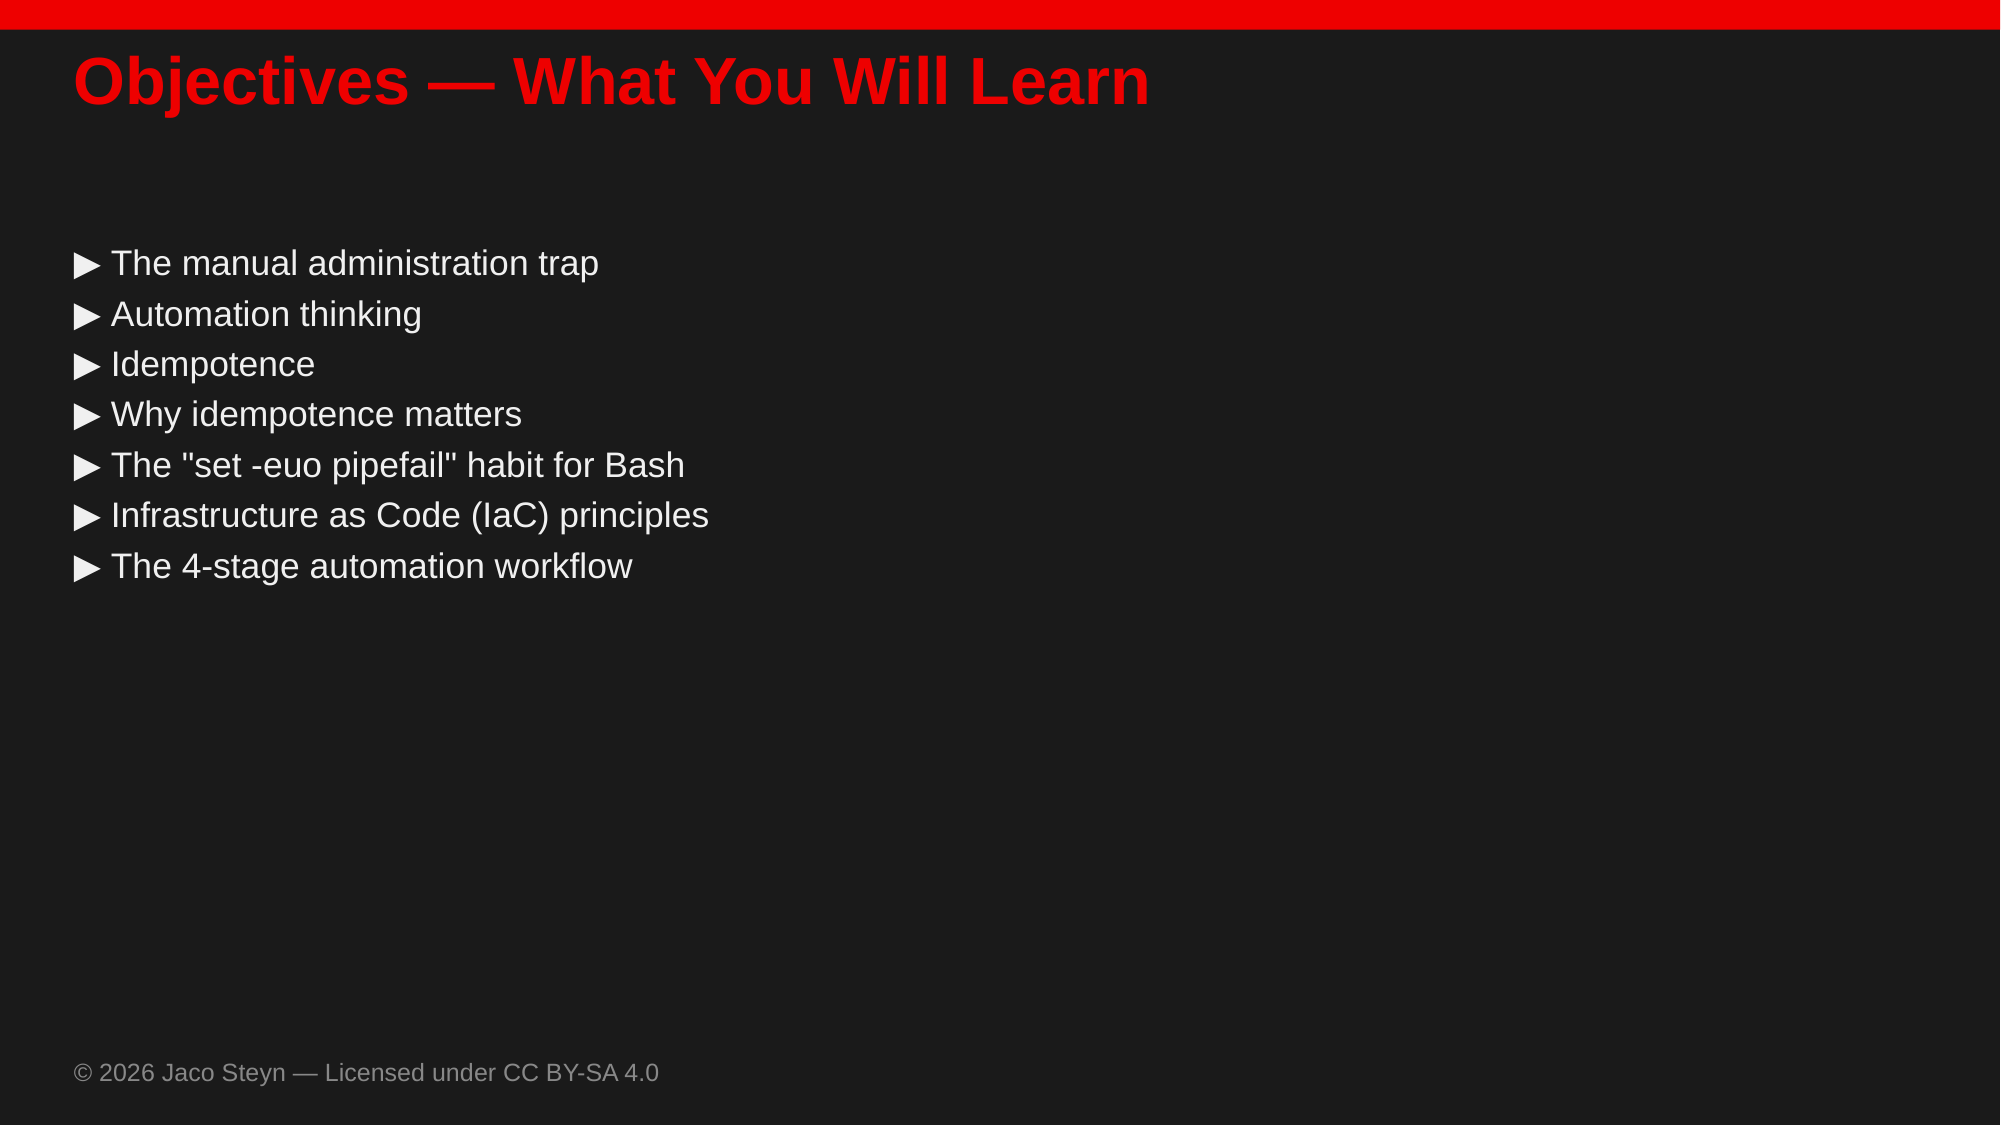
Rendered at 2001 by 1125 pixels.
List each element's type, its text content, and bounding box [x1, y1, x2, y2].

text_box Objectives — What You Will Learn [59, 36, 1942, 208]
text_box ▶ The manual administration trap ▶ Automation thinking ▶ Idempotence ▶ Why idempotence matters ▶ The "set -euo pipefail" habit for Bash ▶ Infrastructure as Code (IaC) principles ▶ The 4-stage automation workflow [59, 236, 1942, 1037]
text_box [0, 0, 2001, 30]
text_box © 2026 Jaco Steyn — Licensed under CC BY-SA 4.0 [59, 1051, 1942, 1093]
